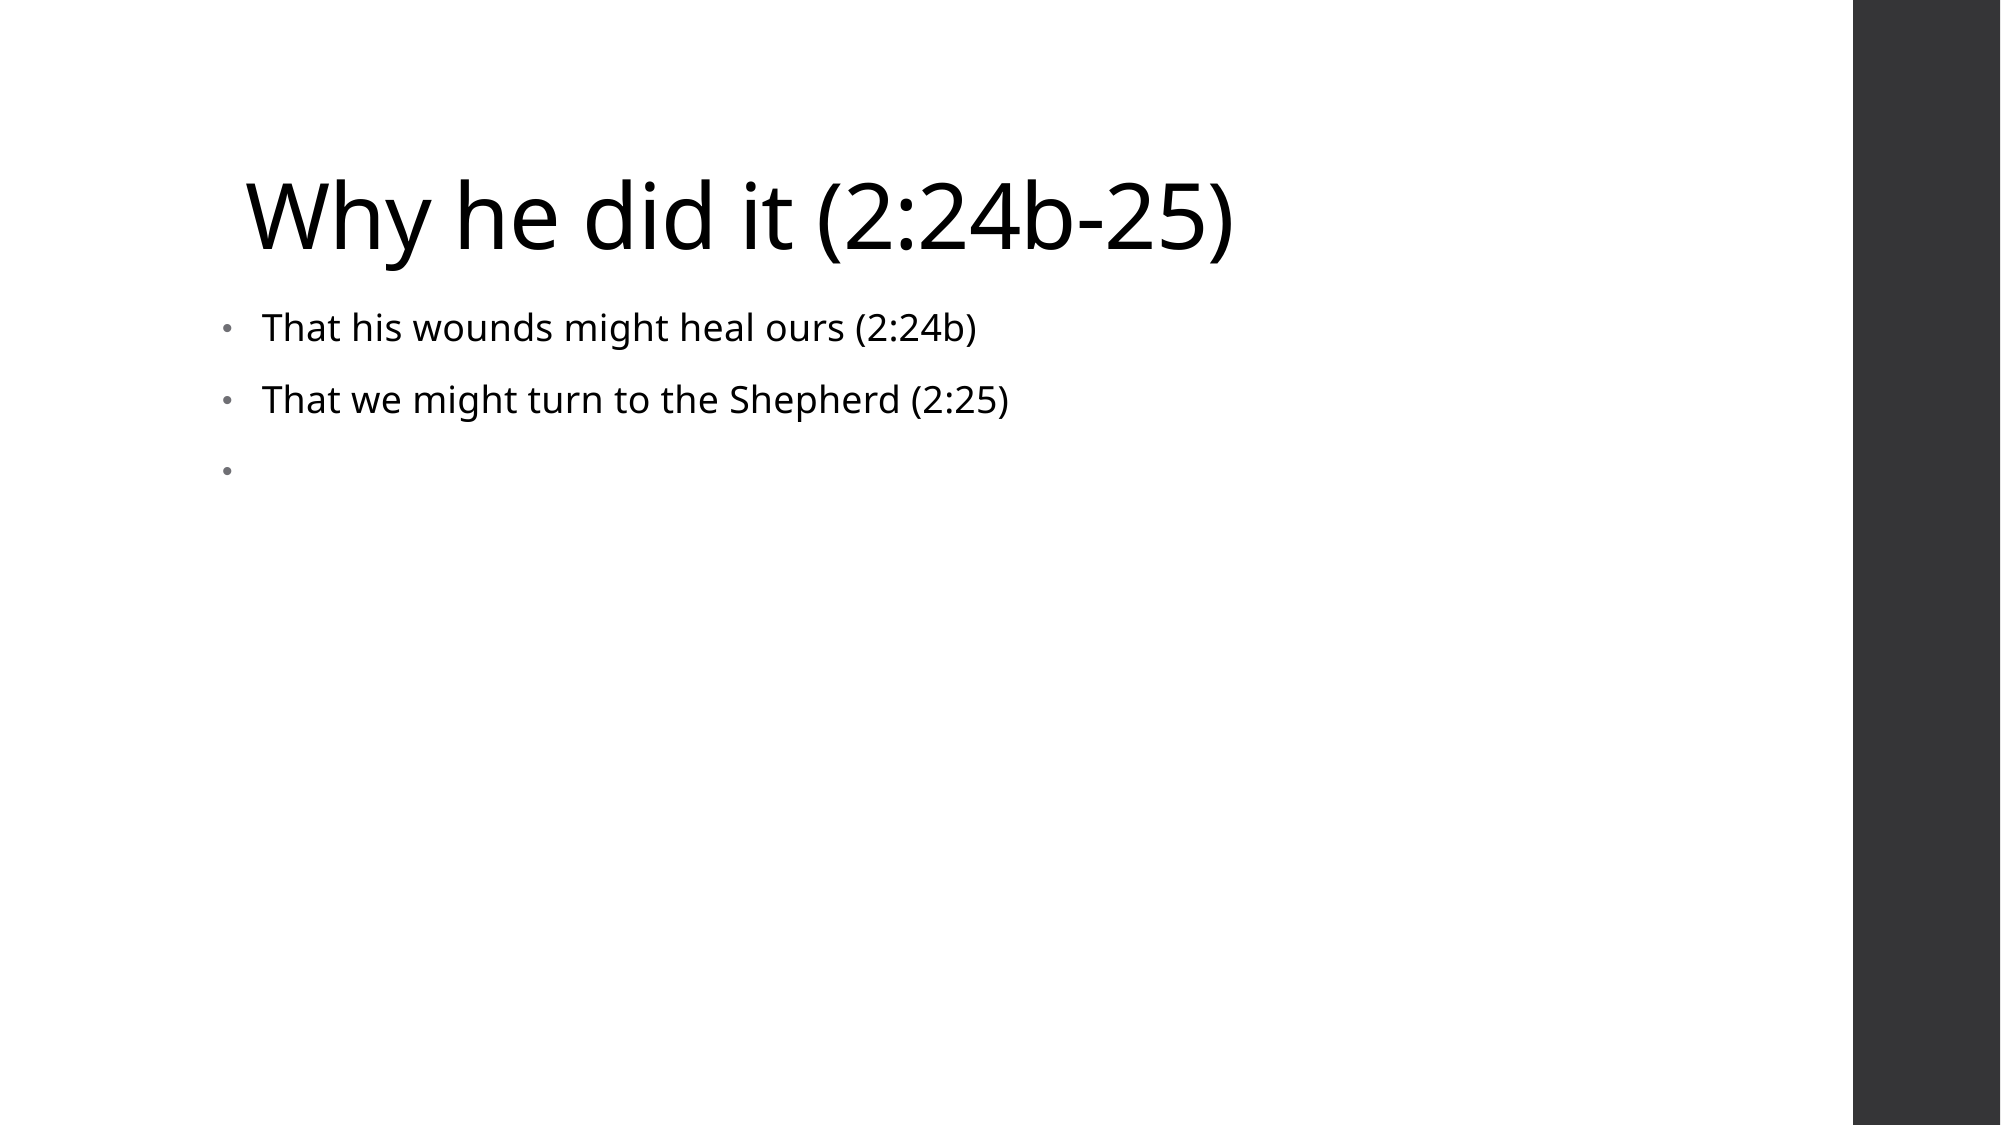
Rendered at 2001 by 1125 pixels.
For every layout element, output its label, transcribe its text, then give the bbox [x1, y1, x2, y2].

list That his wounds might heal ours (2:24b) That we might turn to the Shepherd (2:25) [206, 299, 1617, 1014]
title Why he did it (2:24b-25) [206, 60, 1797, 278]
